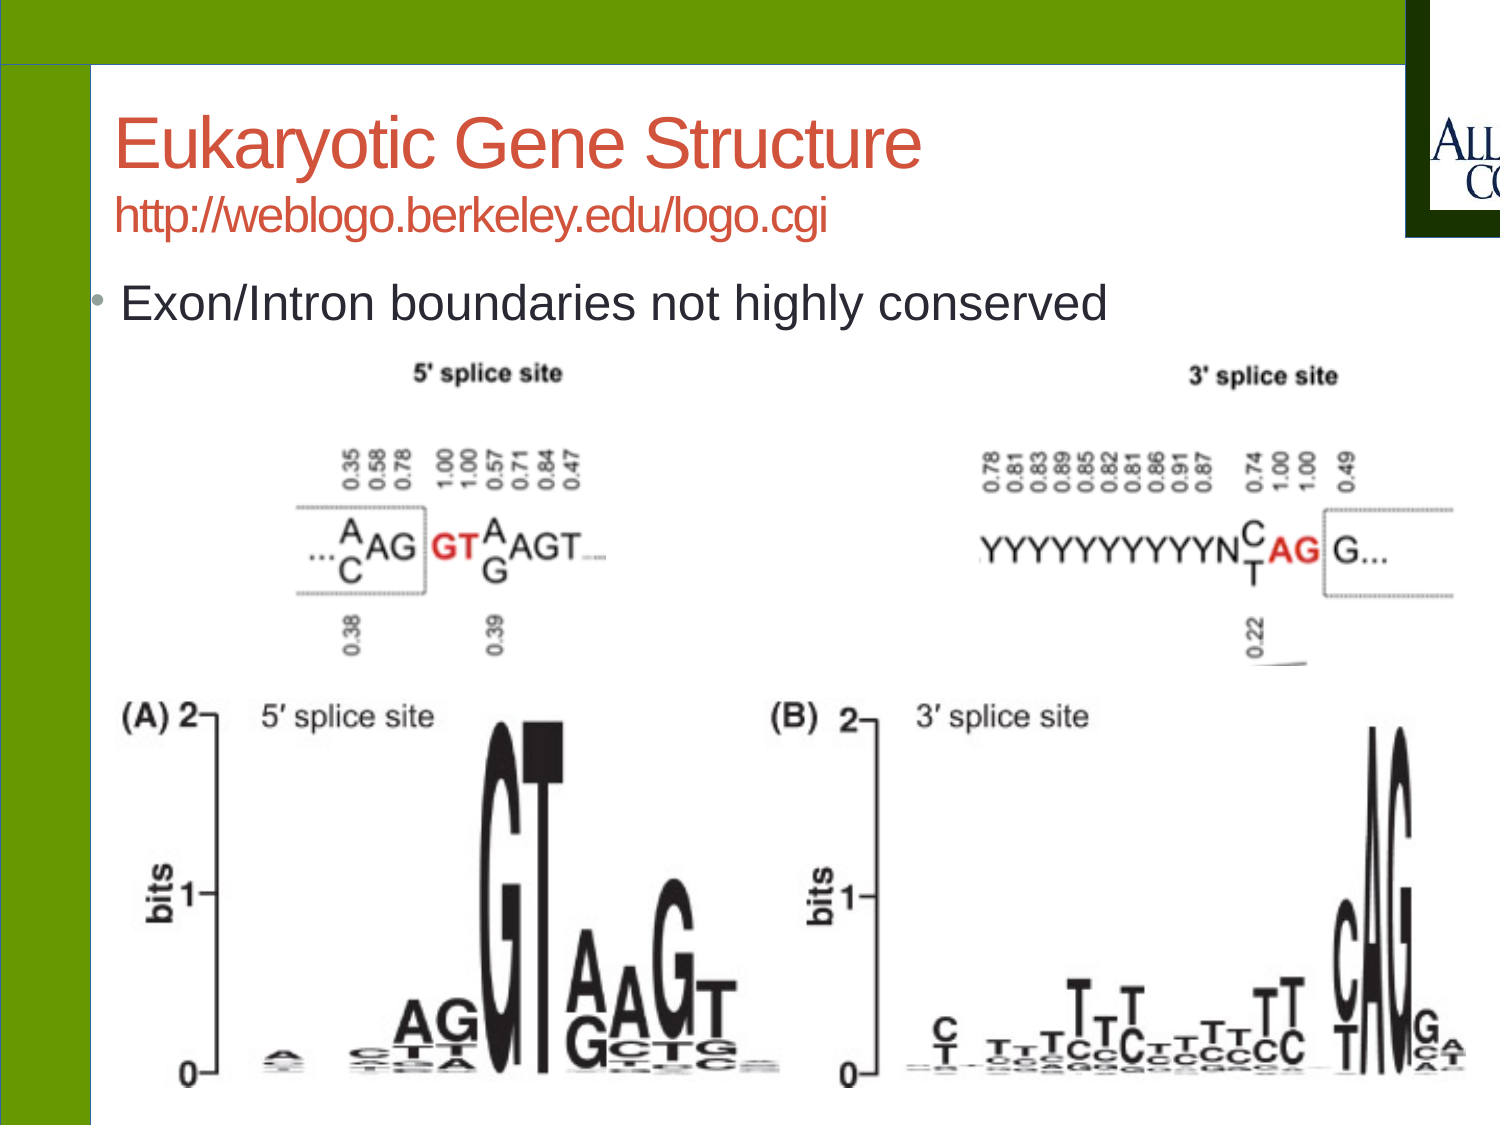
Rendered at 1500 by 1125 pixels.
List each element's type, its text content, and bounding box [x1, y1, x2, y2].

text_box [0, 0, 1500, 1125]
picture [978, 330, 1471, 666]
picture [1430, 0, 1500, 210]
title Eukaryotic Gene Structure http://weblogo.berkeley.edu/logo.cgi [98, 87, 1449, 250]
picture [115, 327, 1466, 1088]
list Exon/Intron boundaries not highly conserved [91, 262, 1425, 1063]
